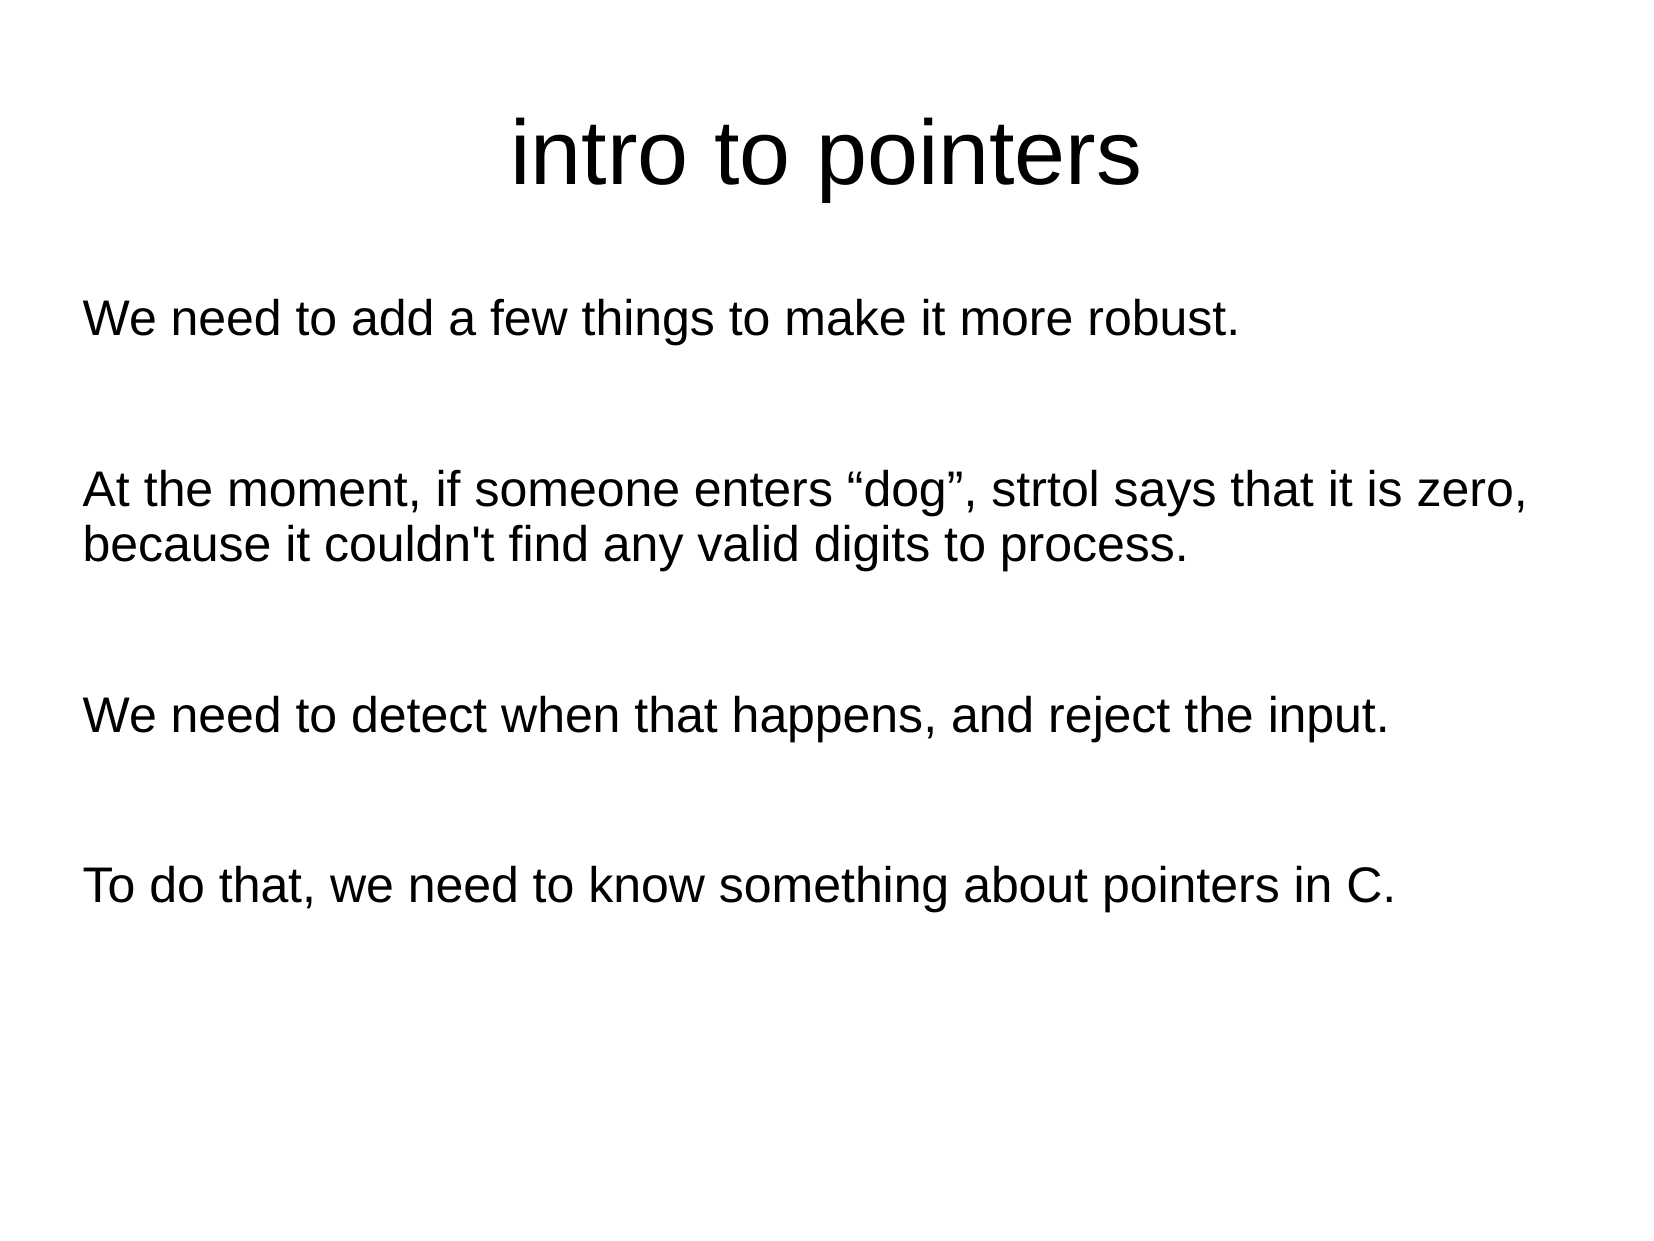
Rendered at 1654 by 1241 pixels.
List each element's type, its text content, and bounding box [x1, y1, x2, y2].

list We need to add a few things to make it more robust. At the moment, if someone enters “dog”, strtol says that it is zero, because it couldn't find any valid digits to process. We need to detect when that happens, and reject the input. To do that, we need to know something about pointers in C. [82, 290, 1571, 1010]
title intro to pointers [82, 49, 1571, 257]
